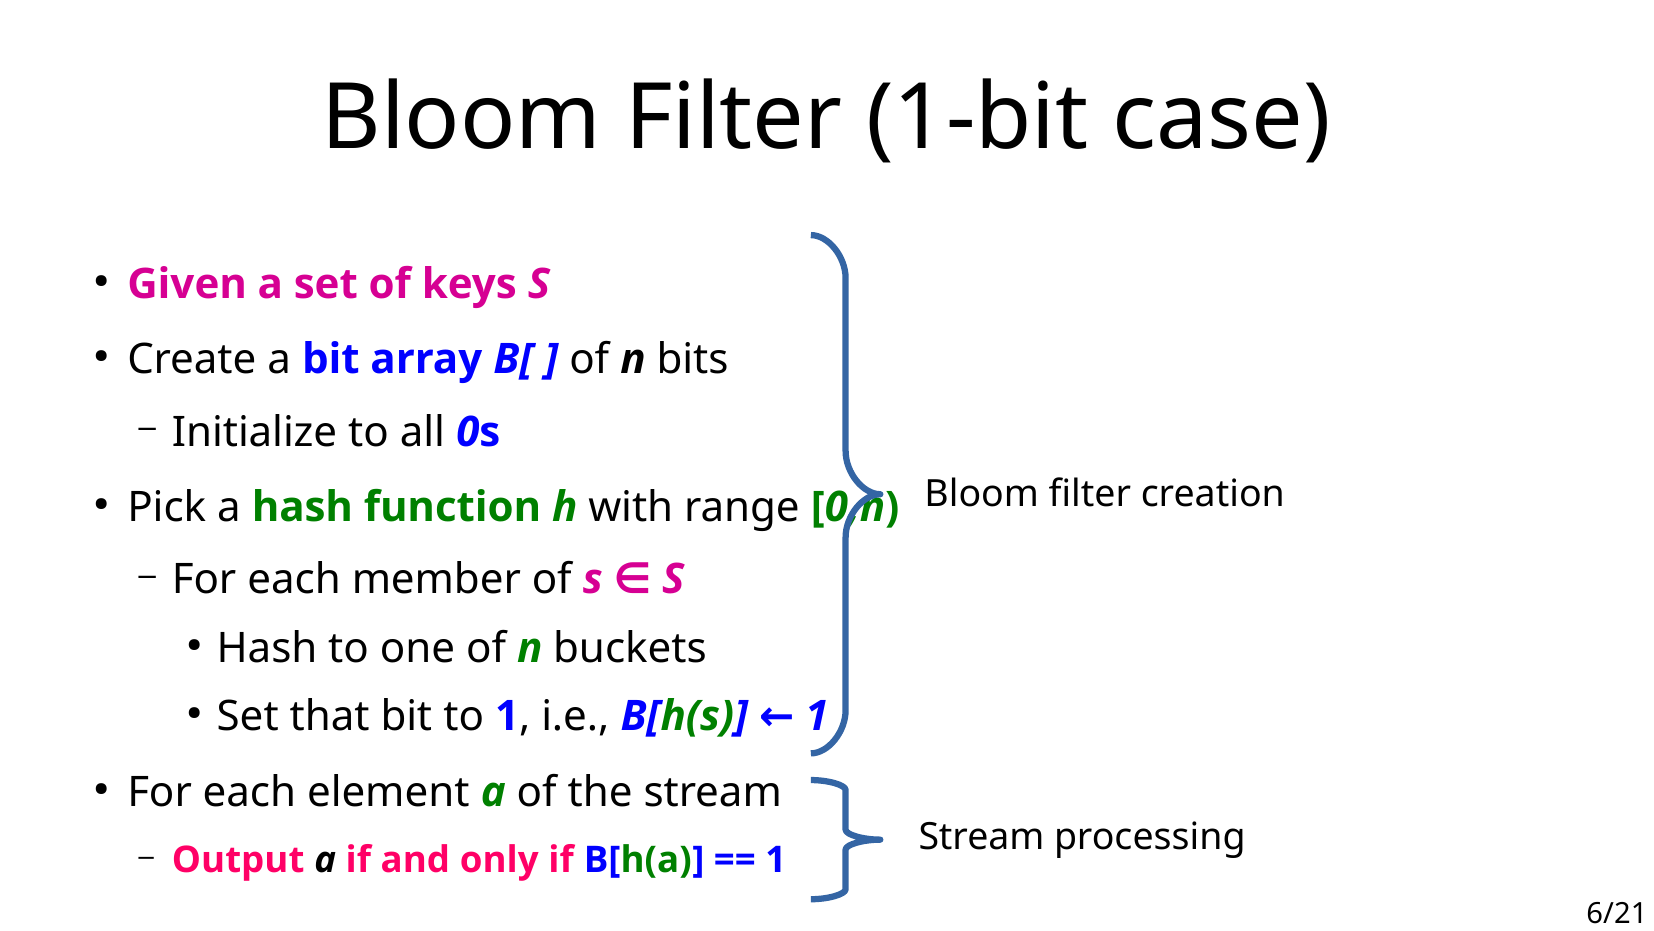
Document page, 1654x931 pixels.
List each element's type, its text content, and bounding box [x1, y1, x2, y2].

text_box Bloom filter creation [909, 459, 1419, 527]
title Bloom Filter (1-bit case) [82, 1, 1571, 226]
list Given a set of keys S Create a bit array B[ ] of n bits Initialize to all 0s Pick a hash function h with range [0,n) For each member of s ∈ S Hash to one of n buckets Set that bit to 1, i.e., B[h(s)] ← 1 For each element a of the stream Output a if and only if B[h(a)] == 1 [82, 253, 1571, 892]
text_box Stream processing [903, 801, 1413, 870]
